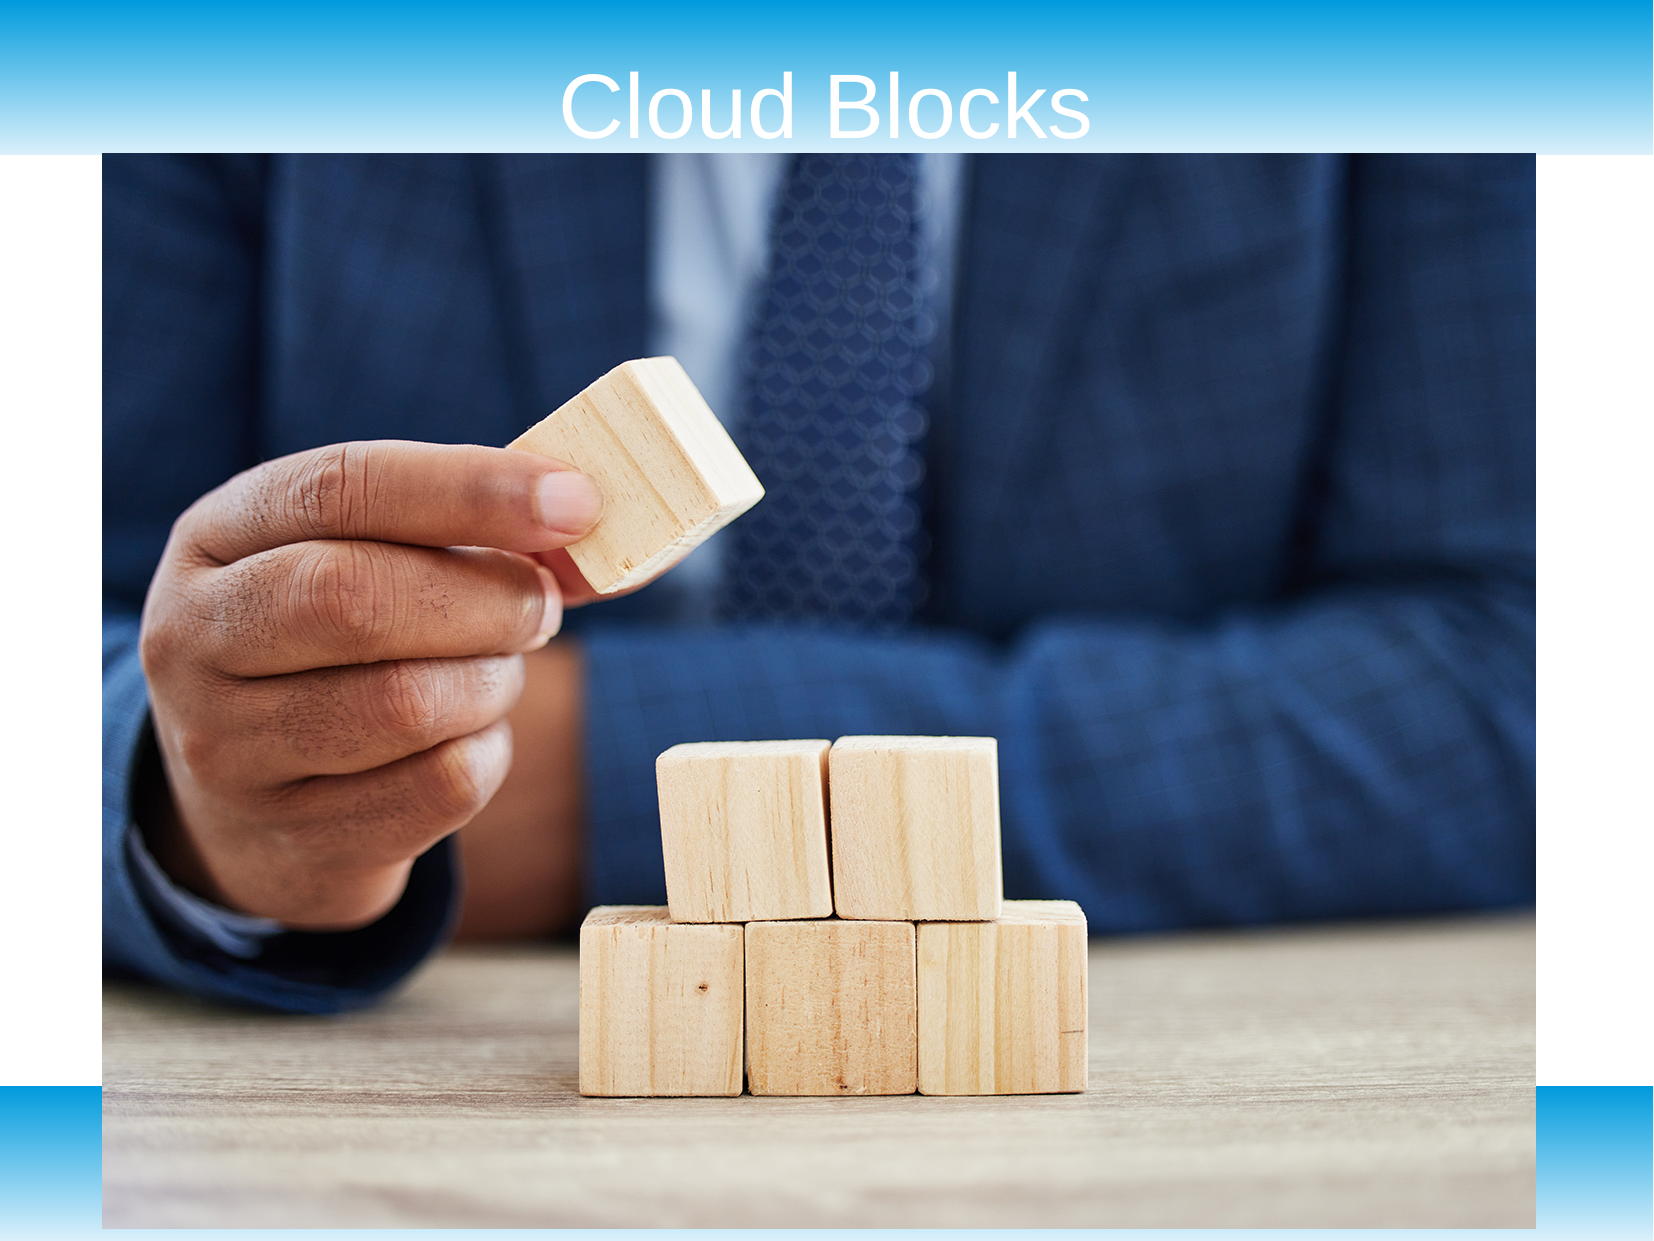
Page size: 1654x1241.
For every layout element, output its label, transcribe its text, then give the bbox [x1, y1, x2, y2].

title Cloud Blocks [82, 49, 1571, 155]
picture [102, 154, 1536, 1229]
